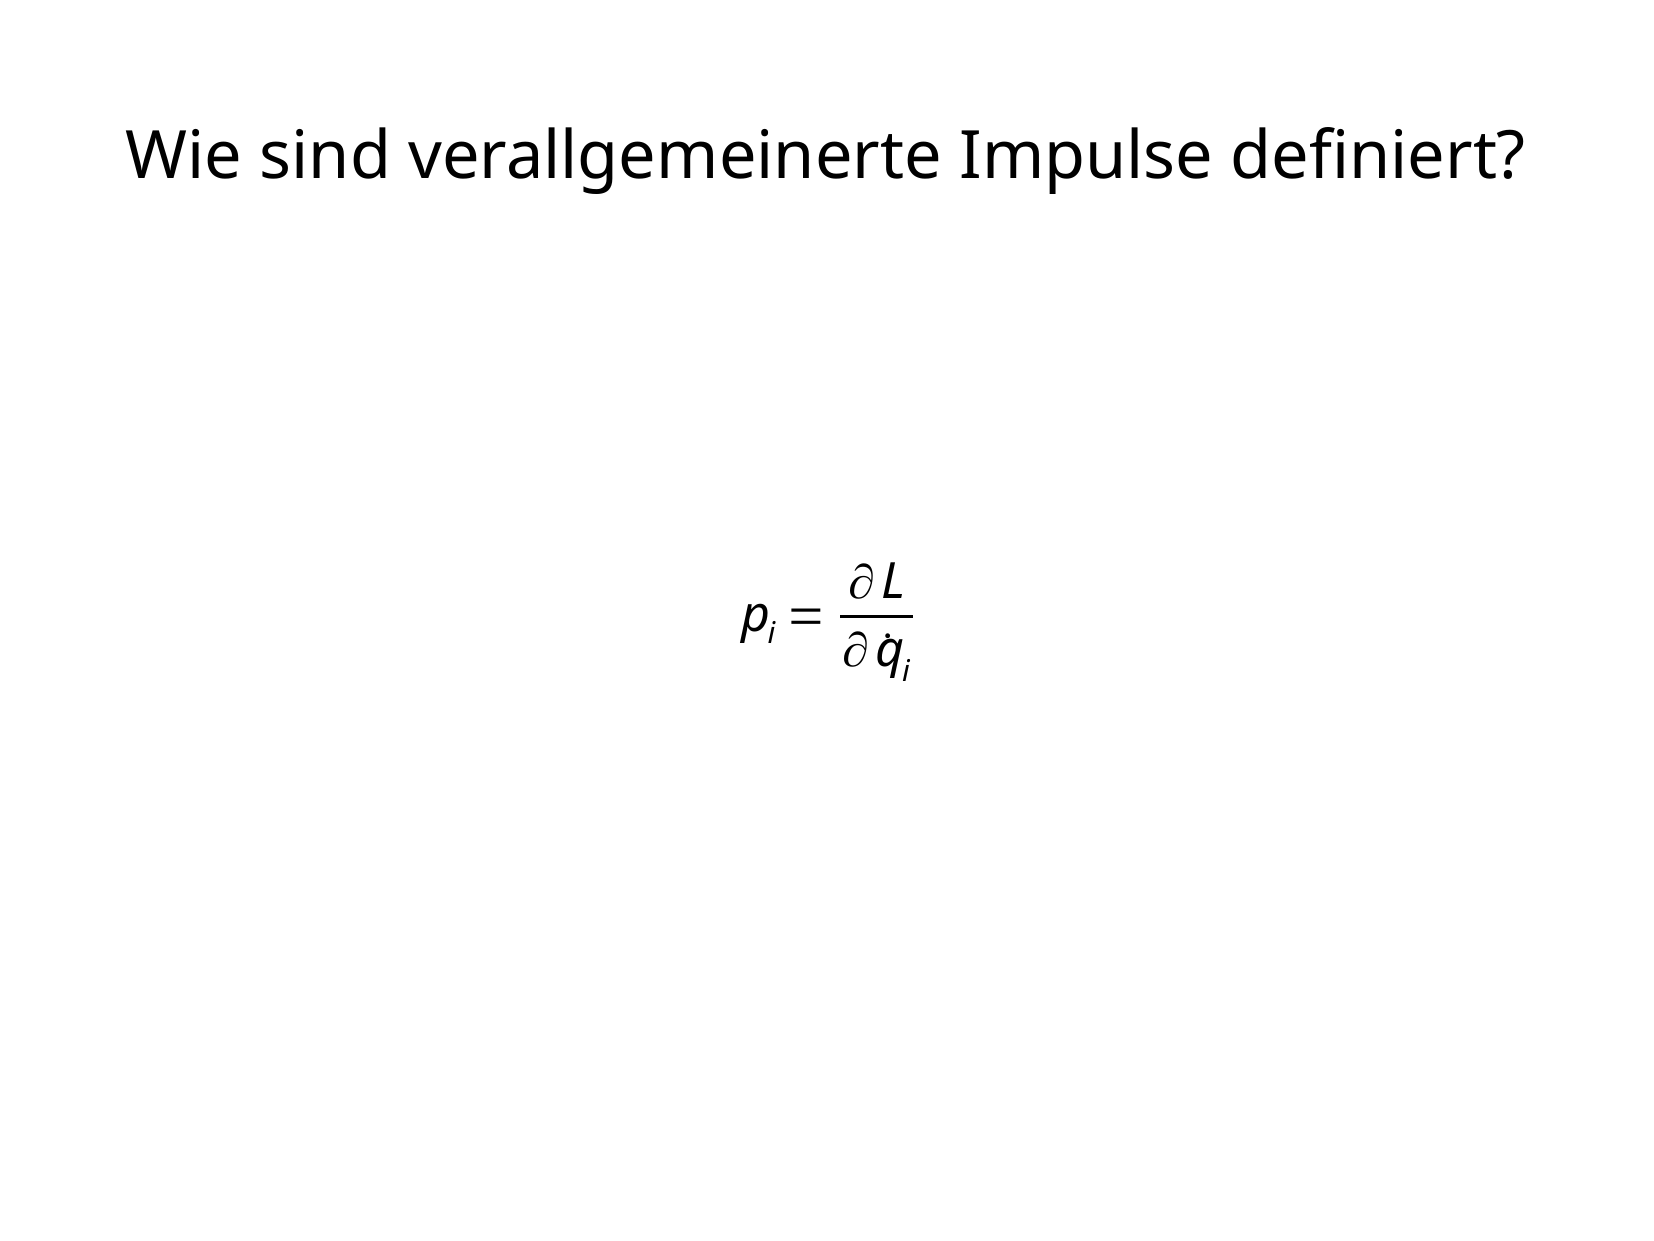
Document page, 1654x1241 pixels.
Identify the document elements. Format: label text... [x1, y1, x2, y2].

title Wie sind verallgemeinerte Impulse definiert? [82, 49, 1571, 257]
chart [731, 551, 922, 689]
